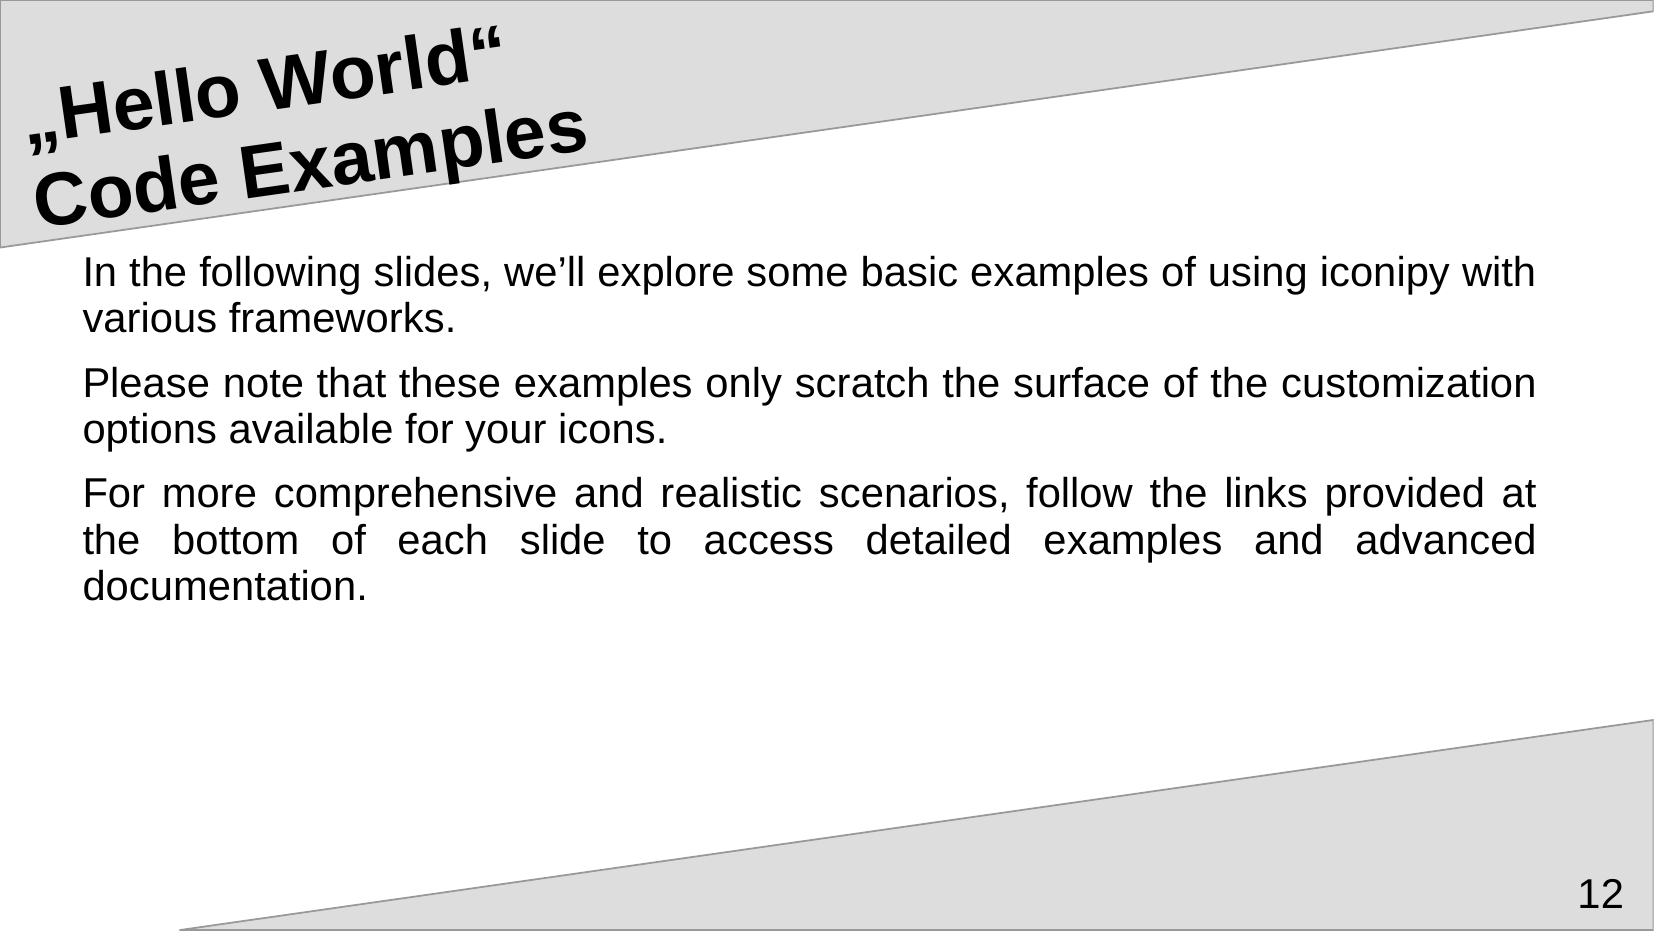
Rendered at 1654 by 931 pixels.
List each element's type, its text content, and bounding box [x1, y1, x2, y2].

list In the following slides, we’ll explore some basic examples of using iconipy with various frameworks. Please note that these examples only scratch the surface of the customization options available for your icons. For more comprehensive and realistic scenarios, follow the links provided at the bottom of each slide to access detailed examples and advanced documentation. [82, 248, 1538, 789]
title „Hello World“ Code Examples [16, 0, 1502, 245]
